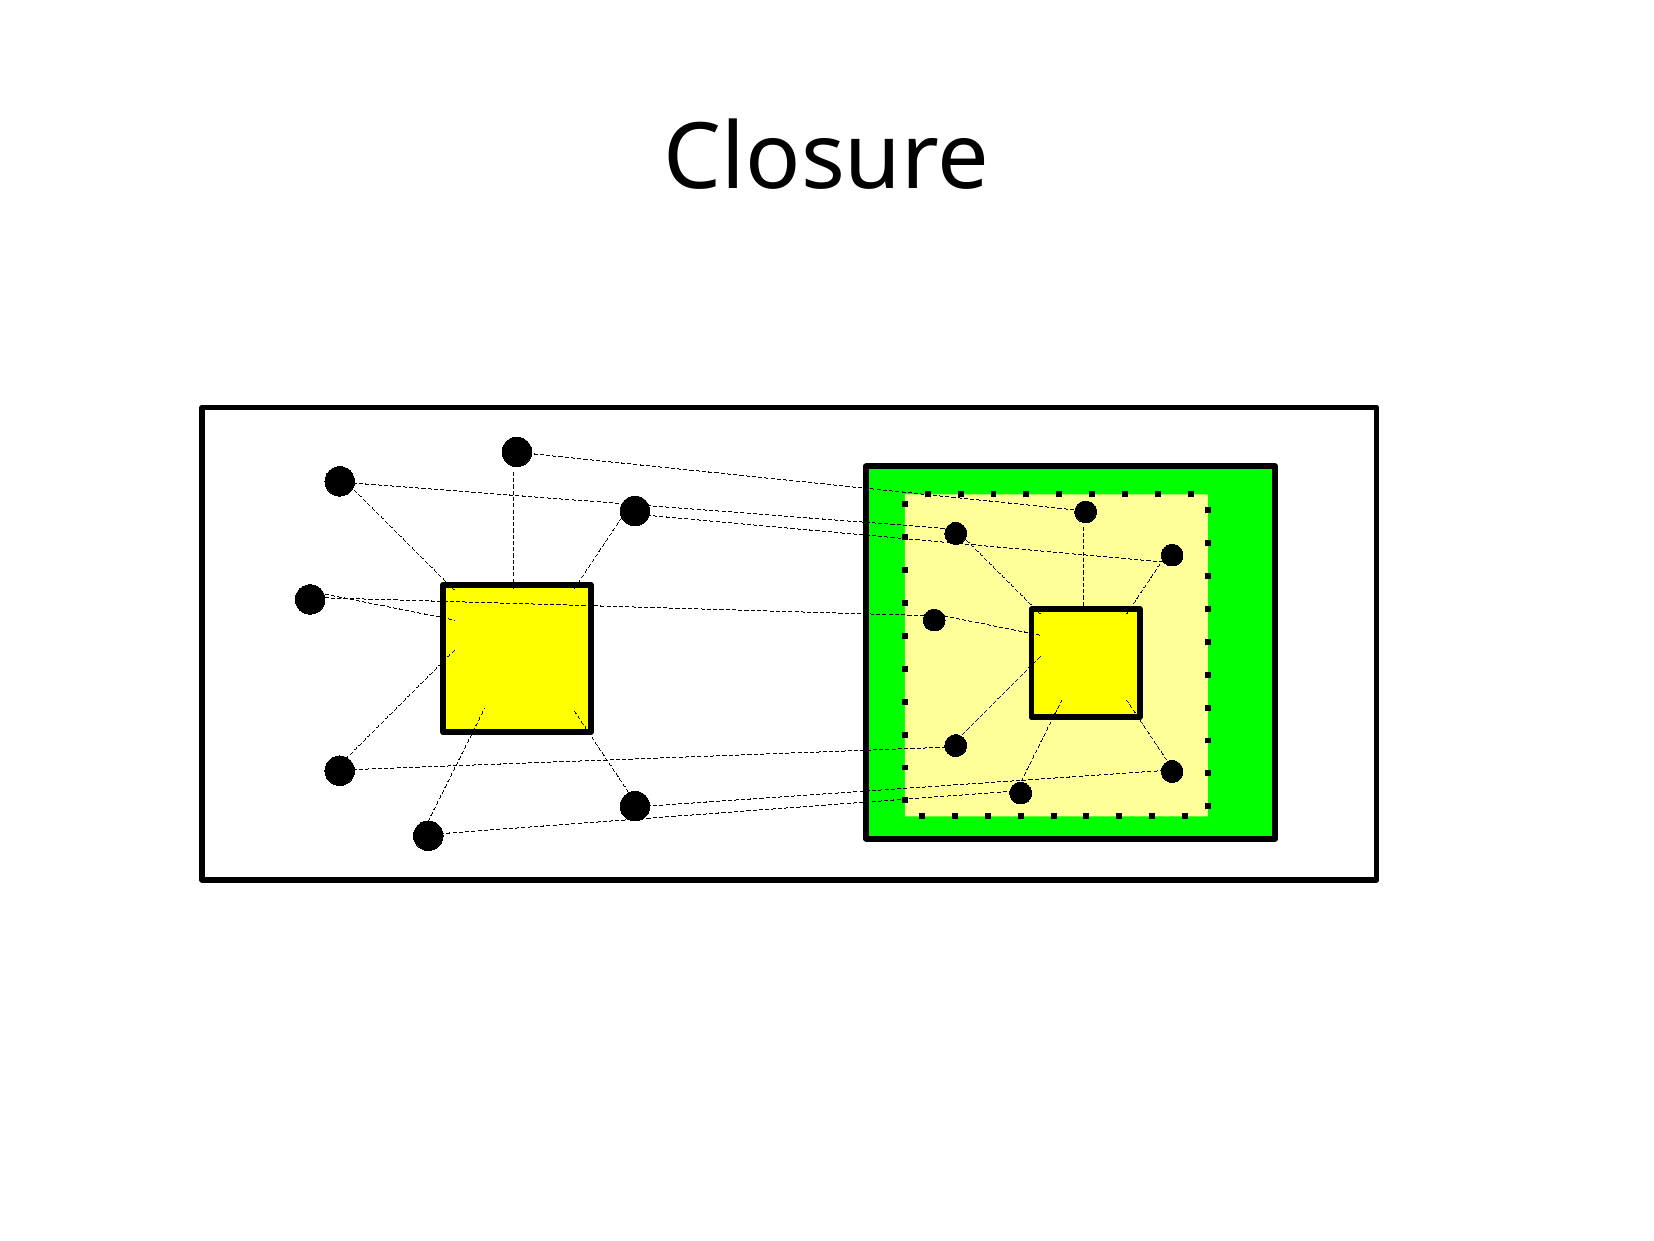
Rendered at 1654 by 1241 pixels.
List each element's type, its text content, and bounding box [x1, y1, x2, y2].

text_box [324, 466, 355, 497]
text_box [443, 584, 591, 733]
text_box [620, 496, 650, 526]
title Closure [82, 56, 1571, 250]
text_box [295, 584, 325, 615]
text_box [502, 437, 532, 467]
text_box [866, 466, 1276, 839]
text_box [620, 791, 650, 821]
text_box [413, 820, 444, 851]
text_box [324, 755, 355, 786]
